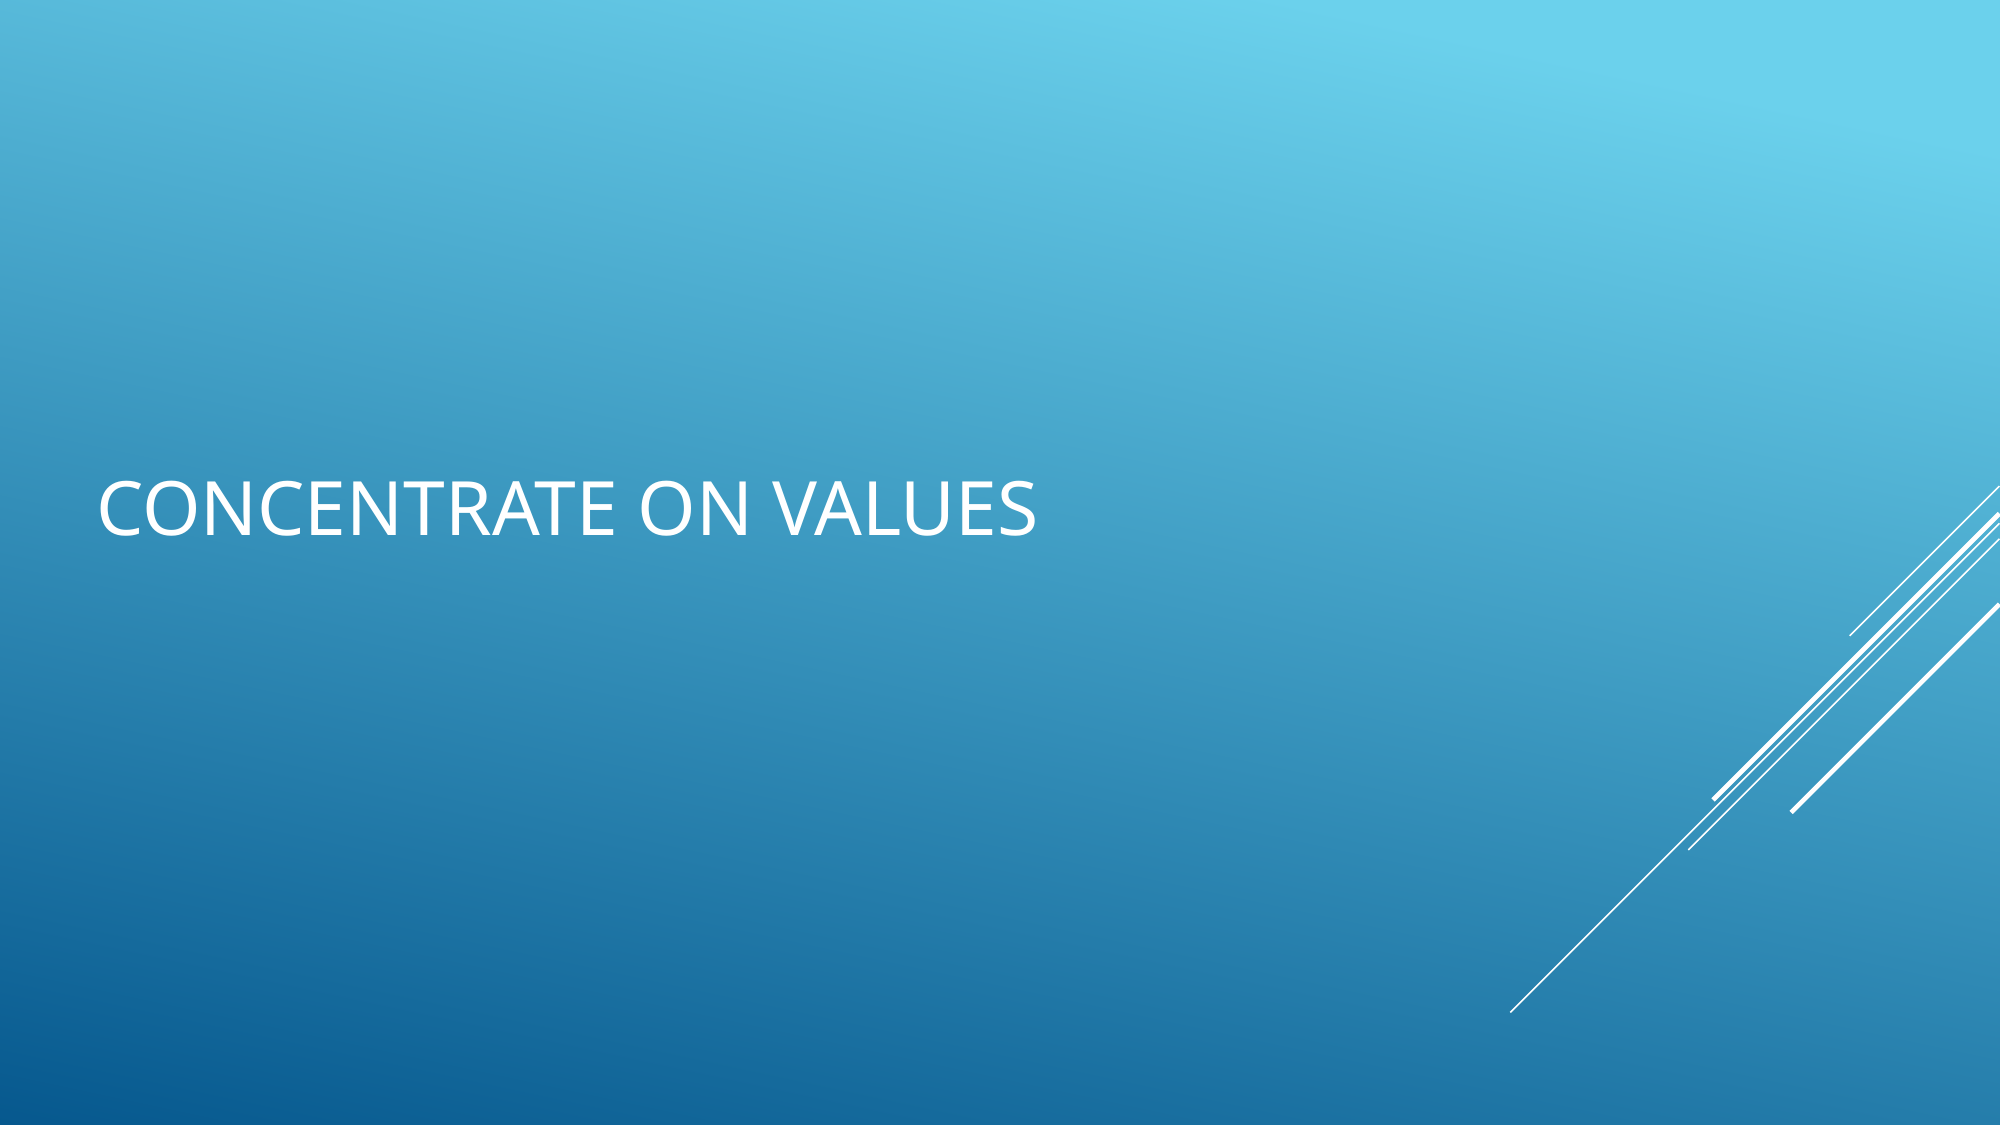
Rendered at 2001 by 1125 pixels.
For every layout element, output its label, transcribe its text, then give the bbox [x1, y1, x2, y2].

title Concentrate on Values [81, 382, 1482, 630]
